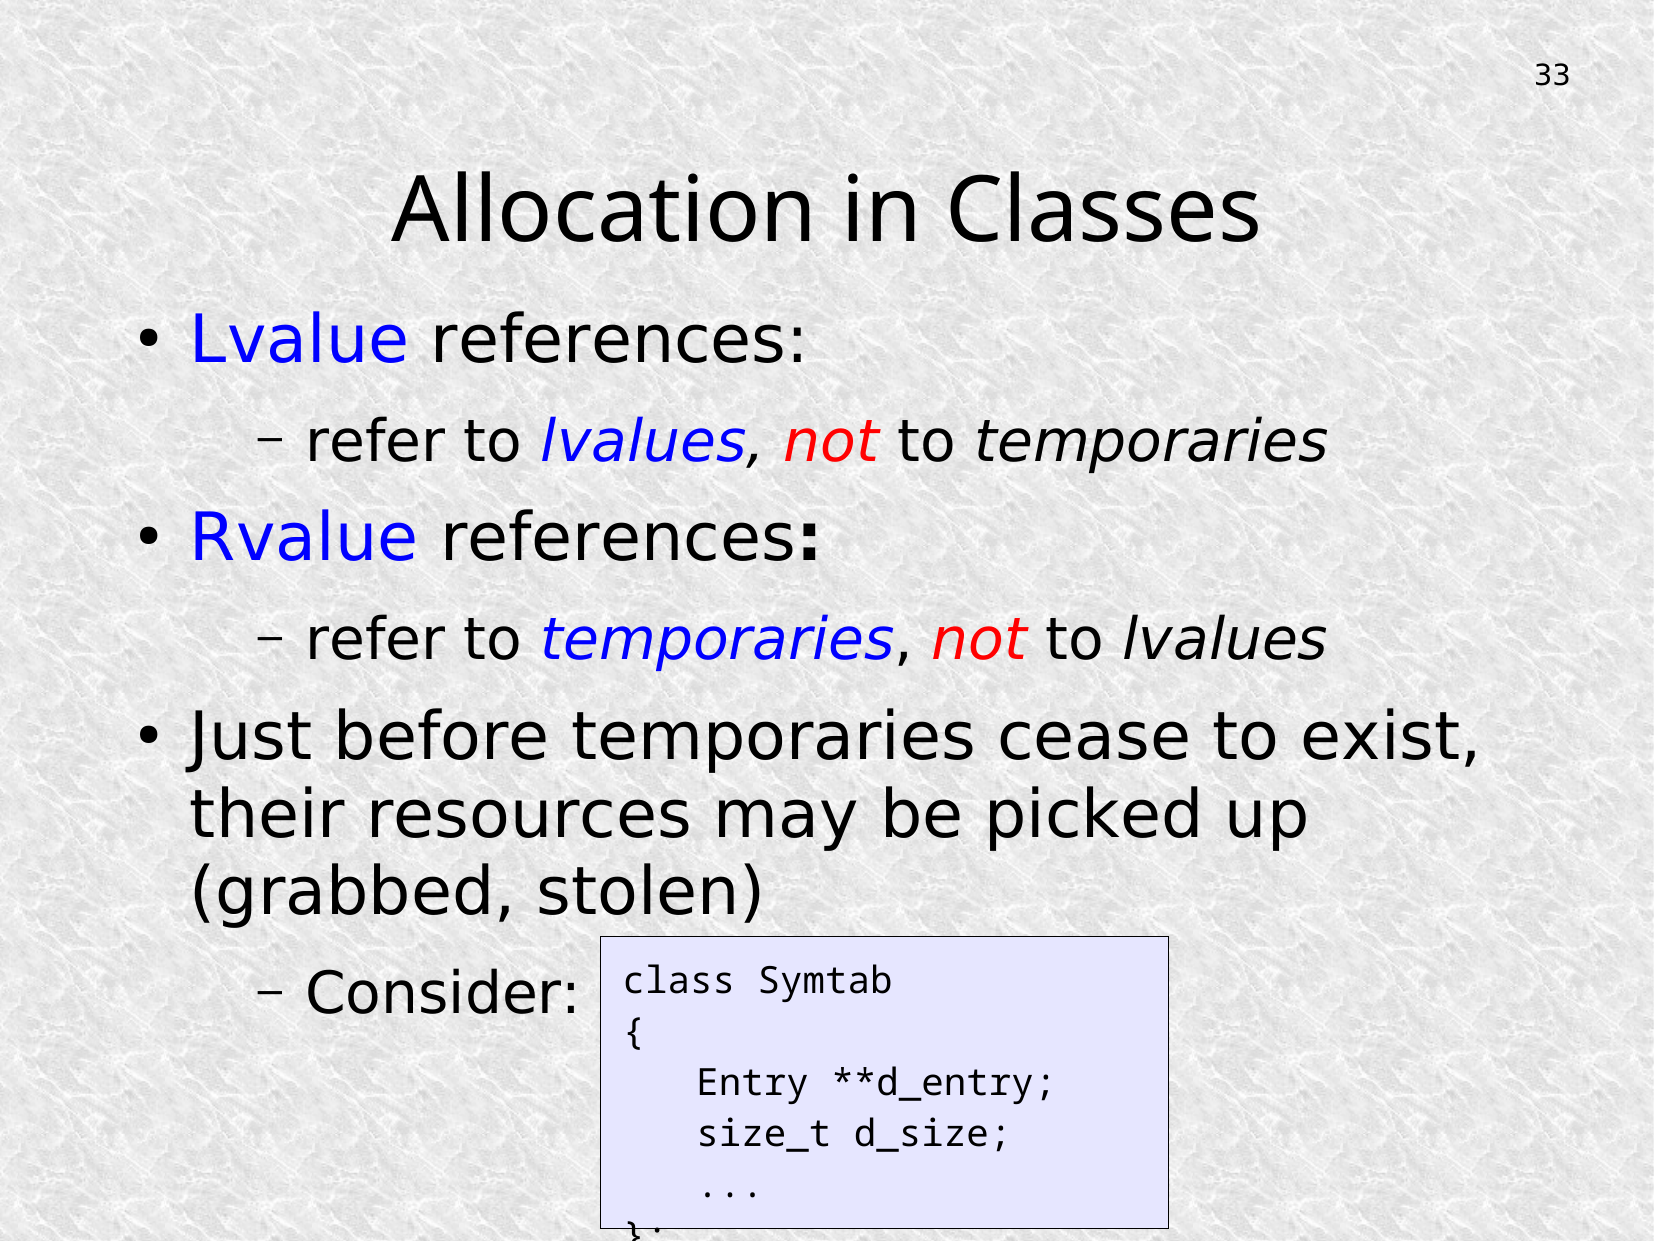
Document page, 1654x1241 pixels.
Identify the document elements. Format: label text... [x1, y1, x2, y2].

list Lvalue references: refer to lvalues, not to temporaries Rvalue references: refer to temporaries, not to lvalues Just before temporaries cease to exist, their resources may be picked up (grabbed, stolen) Consider: [119, 300, 1604, 1172]
text_box [600, 1172, 1169, 1229]
text_box class Symtab { Entry **d_entry; size_t d_size; ... }; [622, 953, 1164, 1215]
title Allocation in Classes [121, 102, 1534, 300]
picture [0, 0, 1654, 1241]
